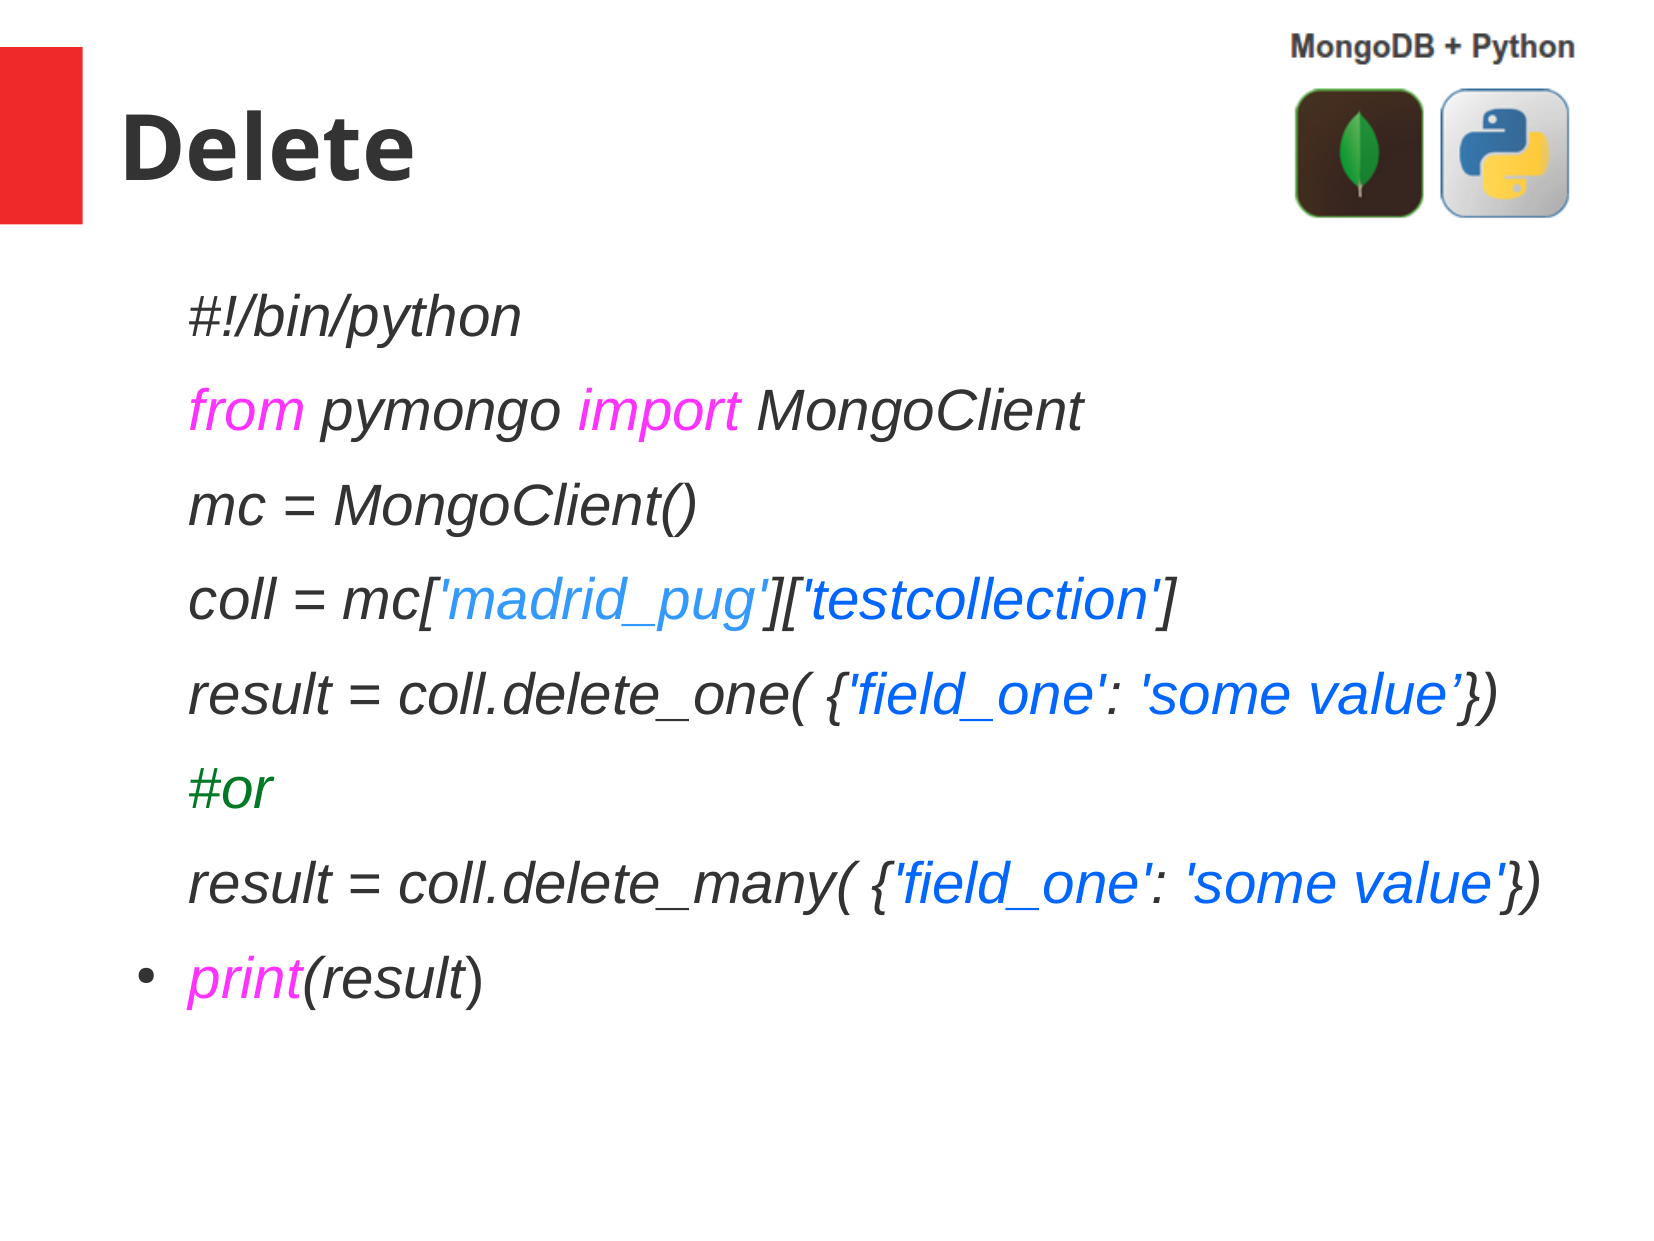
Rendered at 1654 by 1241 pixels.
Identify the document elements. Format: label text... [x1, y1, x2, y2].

picture [1280, 20, 1583, 225]
list #!/bin/python from pymongo import MongoClient mc = MongoClient() coll = mc['madrid_pug']['testcollection'] result = coll.delete_one( {'field_one': 'some value’}) #or result = coll.delete_many( {'field_one': 'some value'}) print(result) [118, 283, 1607, 1074]
title Delete [118, 52, 1170, 237]
